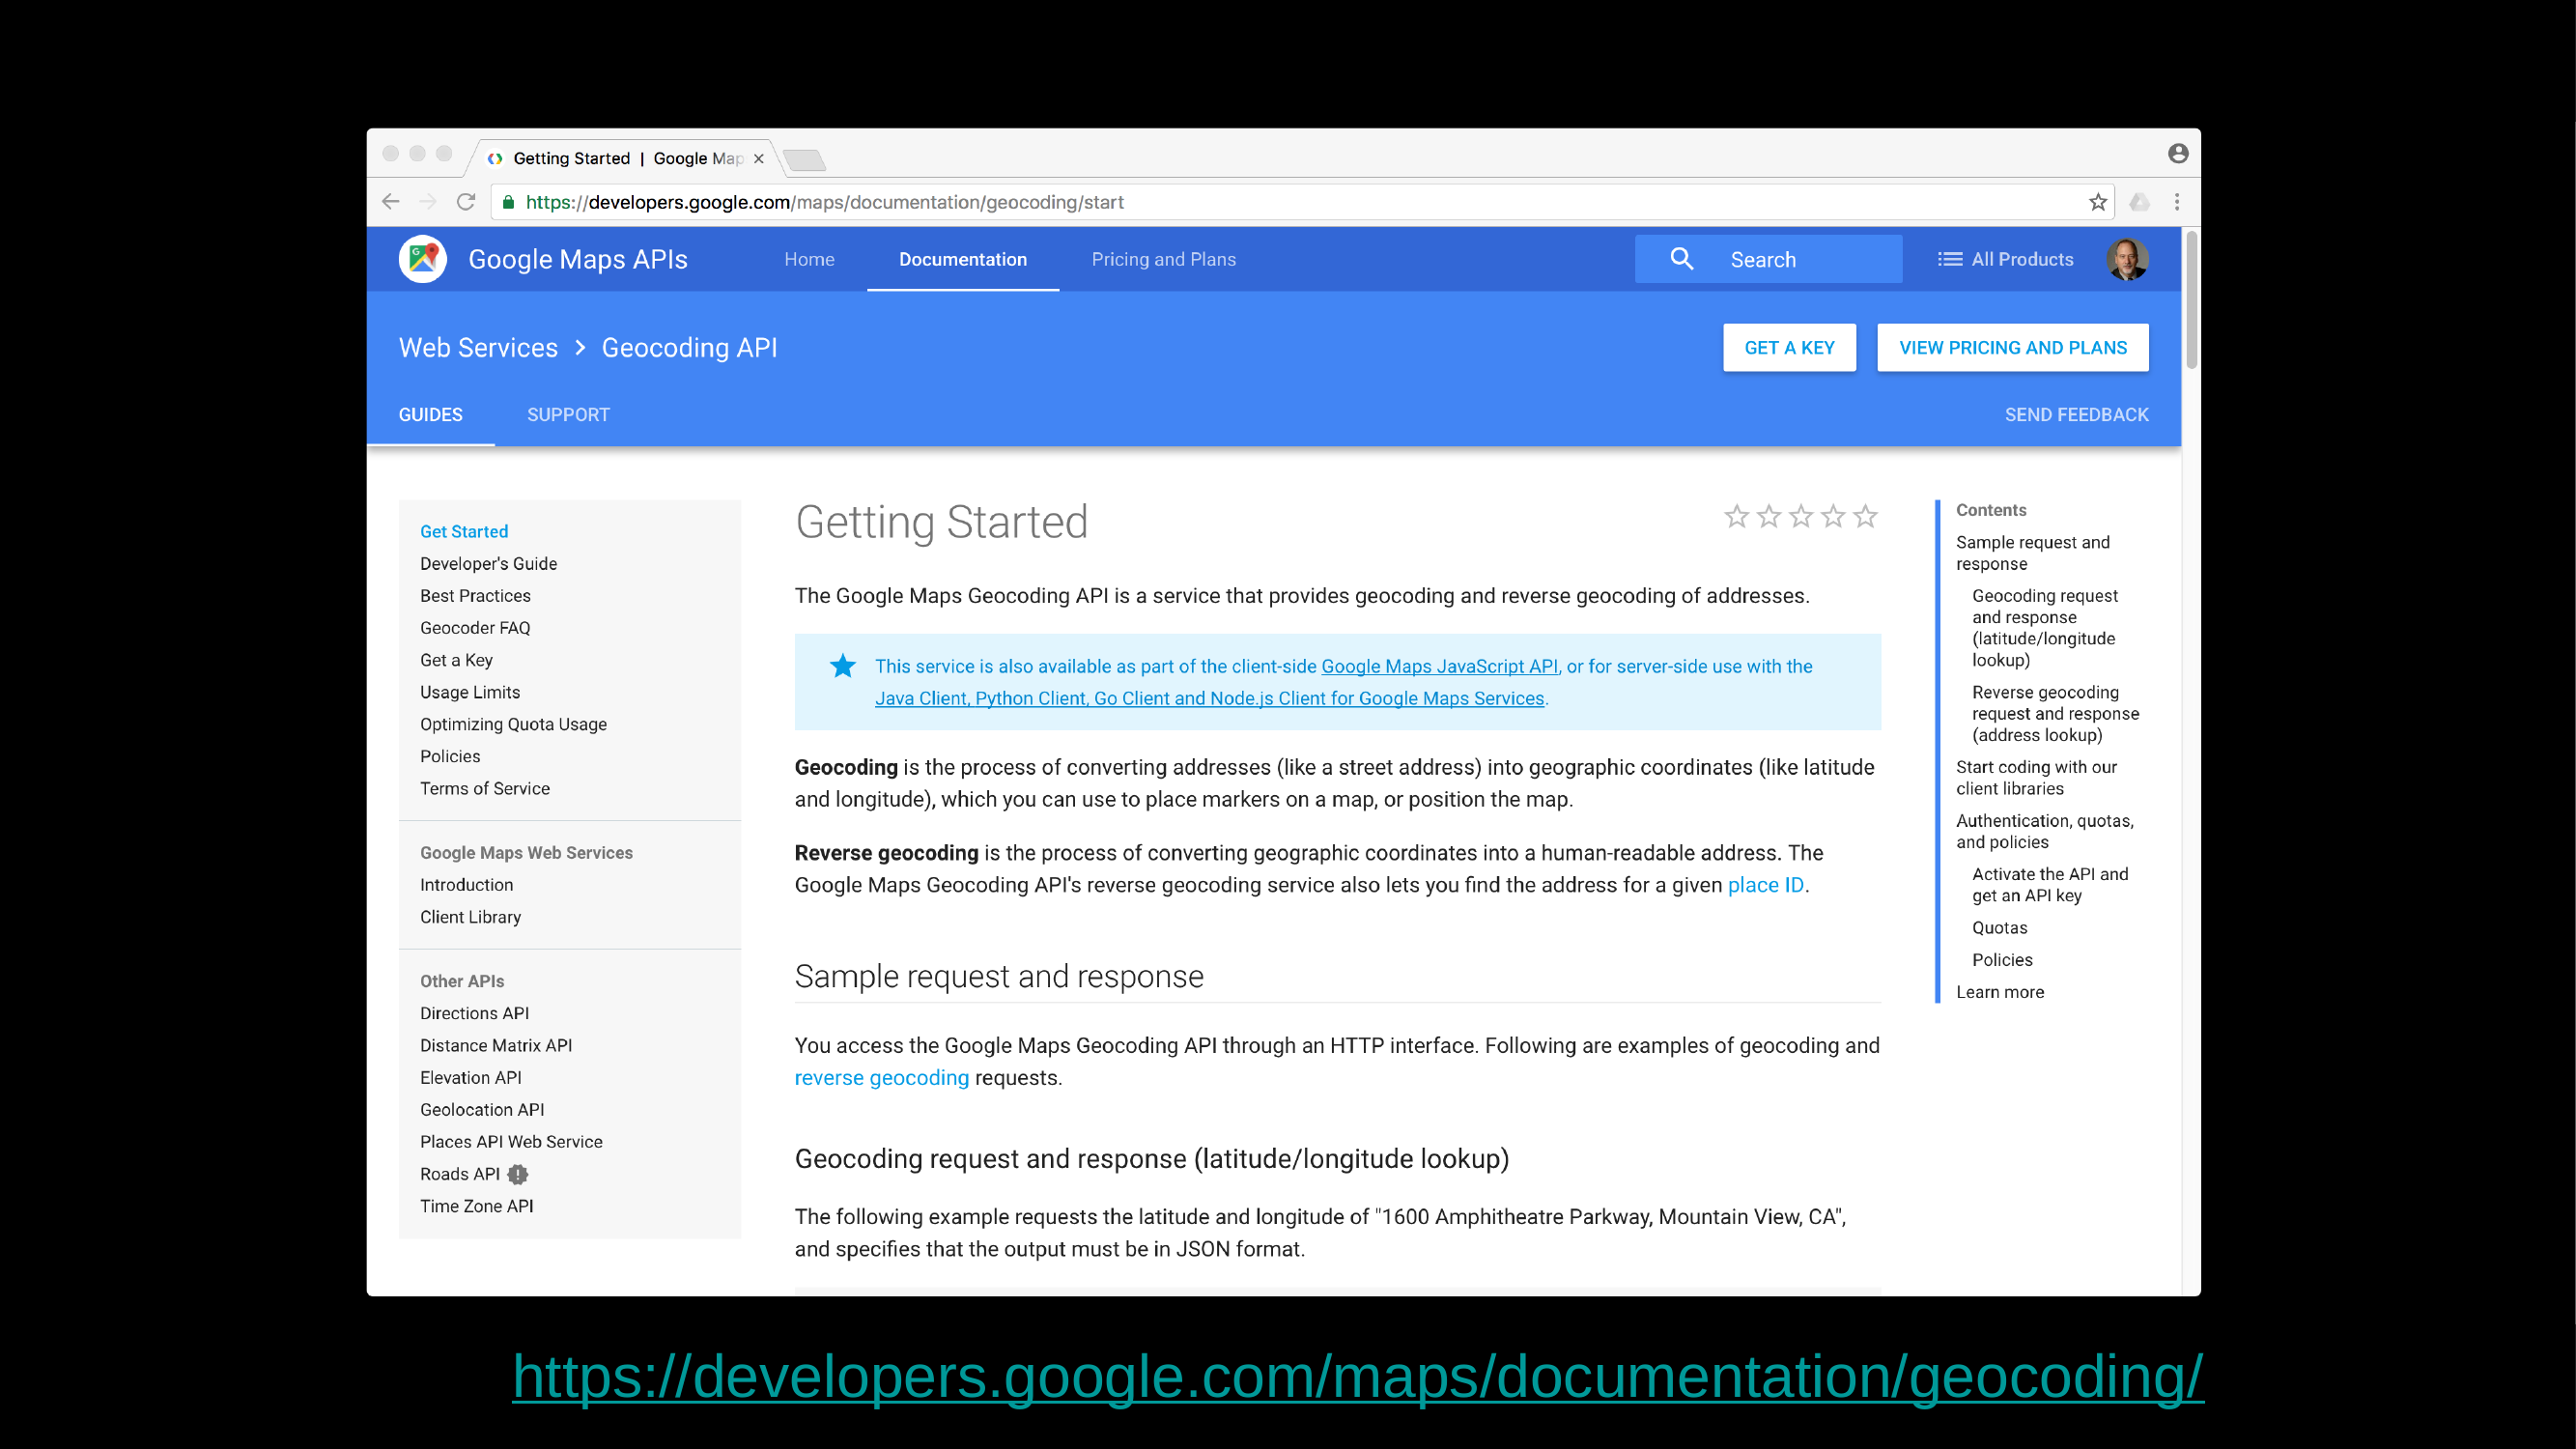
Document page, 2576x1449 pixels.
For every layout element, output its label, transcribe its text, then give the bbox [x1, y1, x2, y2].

text_box https://developers.google.com/maps/documentation/geocoding/ [310, 1323, 2407, 1423]
picture [310, 82, 2257, 1363]
